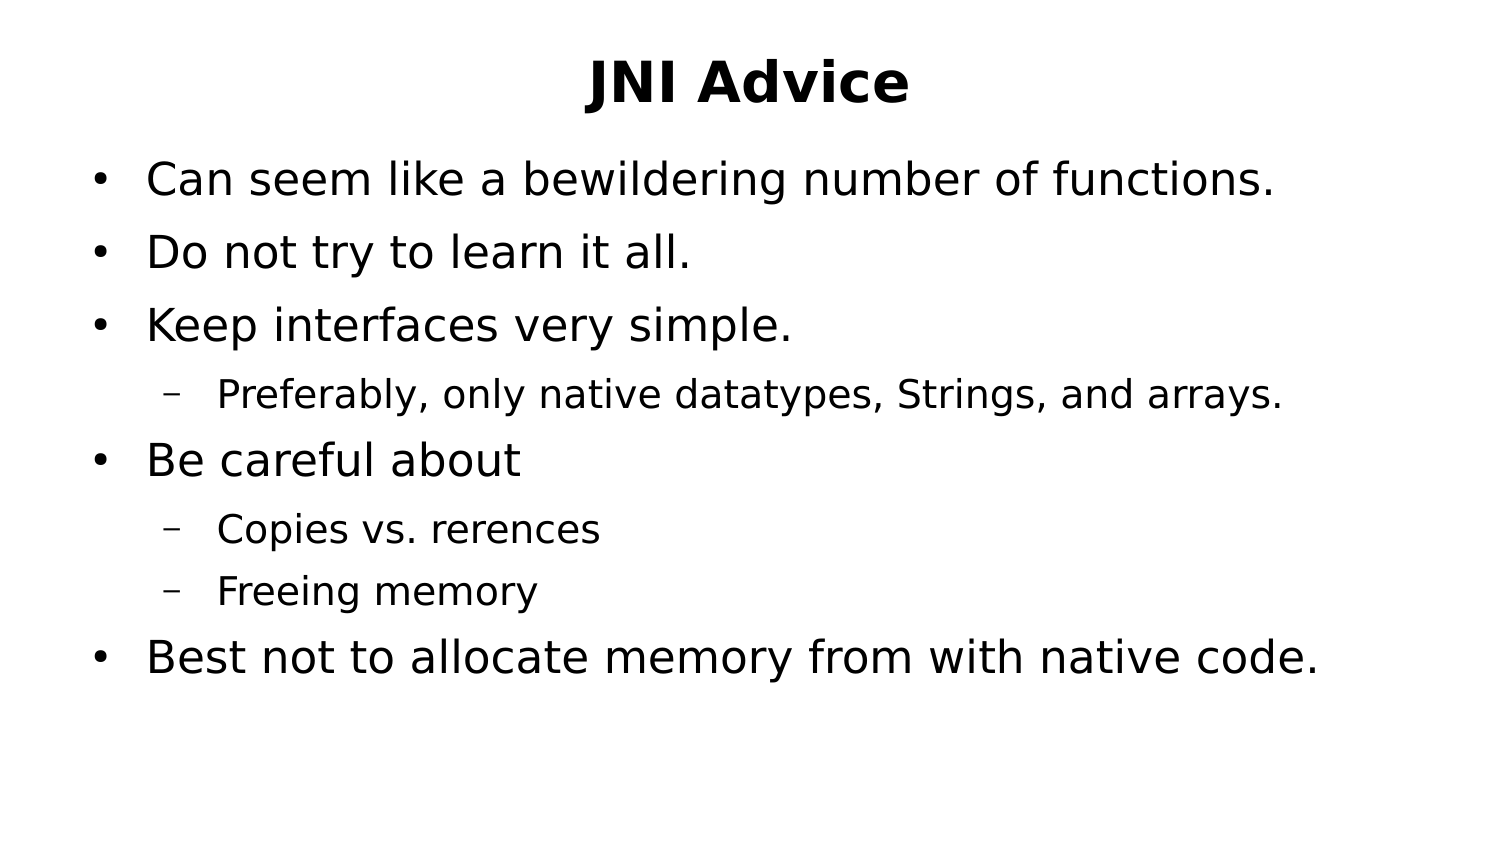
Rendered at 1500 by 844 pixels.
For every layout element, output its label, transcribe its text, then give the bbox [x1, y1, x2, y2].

list Can seem like a bewildering number of functions. Do not try to learn it all. Keep interfaces very simple. Preferably, only native datatypes, Strings, and arrays. Be careful about Copies vs. rerences Freeing memory Best not to allocate memory from with native code. [75, 153, 1395, 807]
title JNI Advice [75, 33, 1425, 133]
